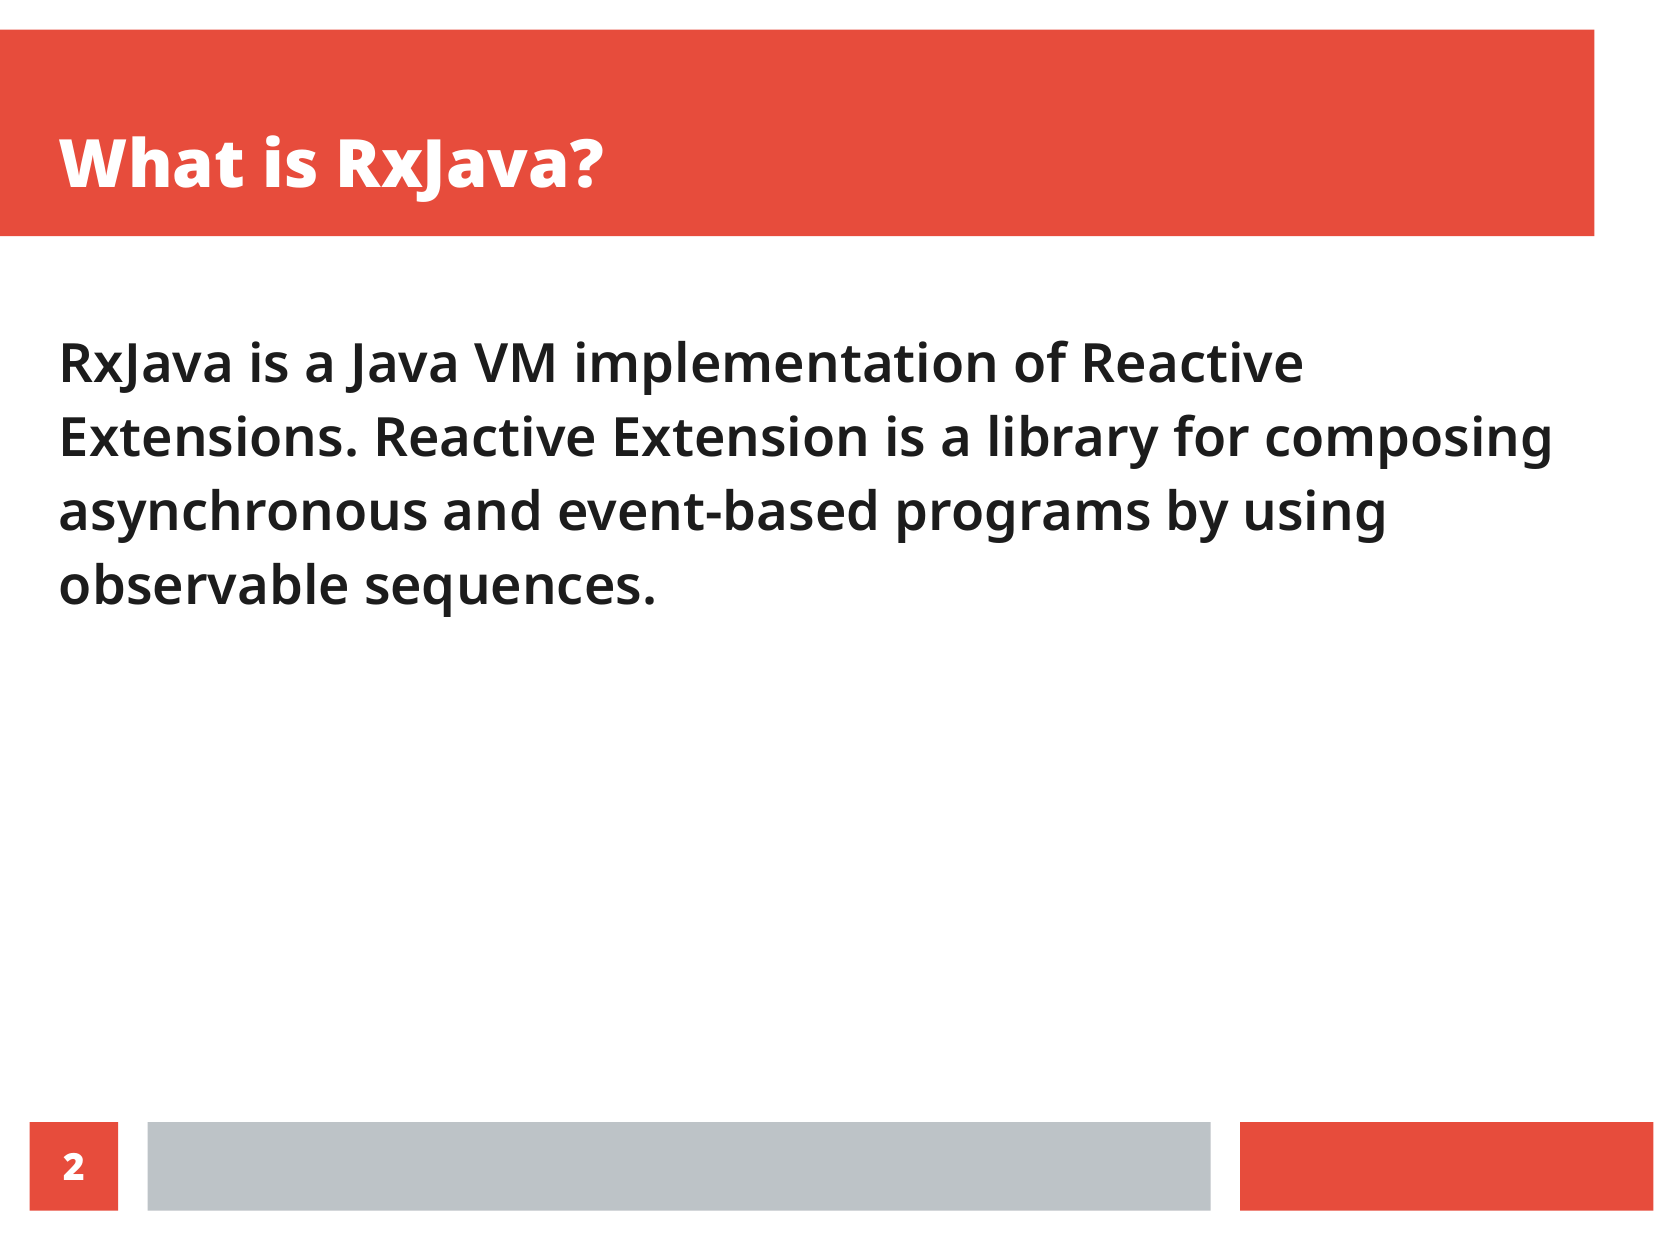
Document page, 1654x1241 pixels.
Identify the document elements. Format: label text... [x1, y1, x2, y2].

list RxJava is a Java VM implementation of Reactive Extensions. Reactive Extension is a library for composing asynchronous and event-based programs by using observable sequences. [59, 324, 1565, 1093]
title What is RxJava? [59, 59, 1595, 207]
